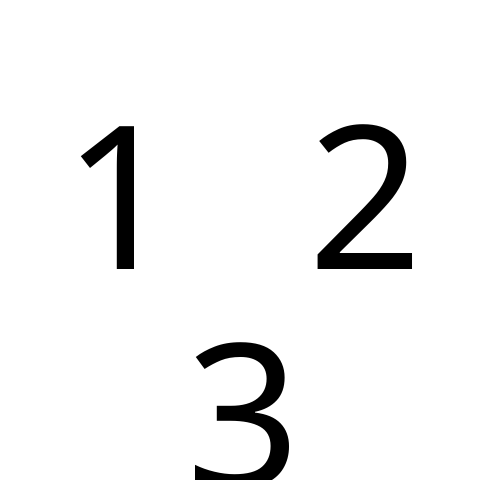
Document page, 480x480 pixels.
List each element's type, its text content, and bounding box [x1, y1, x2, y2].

text_box 1 [20, 33, 216, 229]
text_box 2 [264, 33, 460, 229]
text_box 3 [142, 251, 338, 447]
